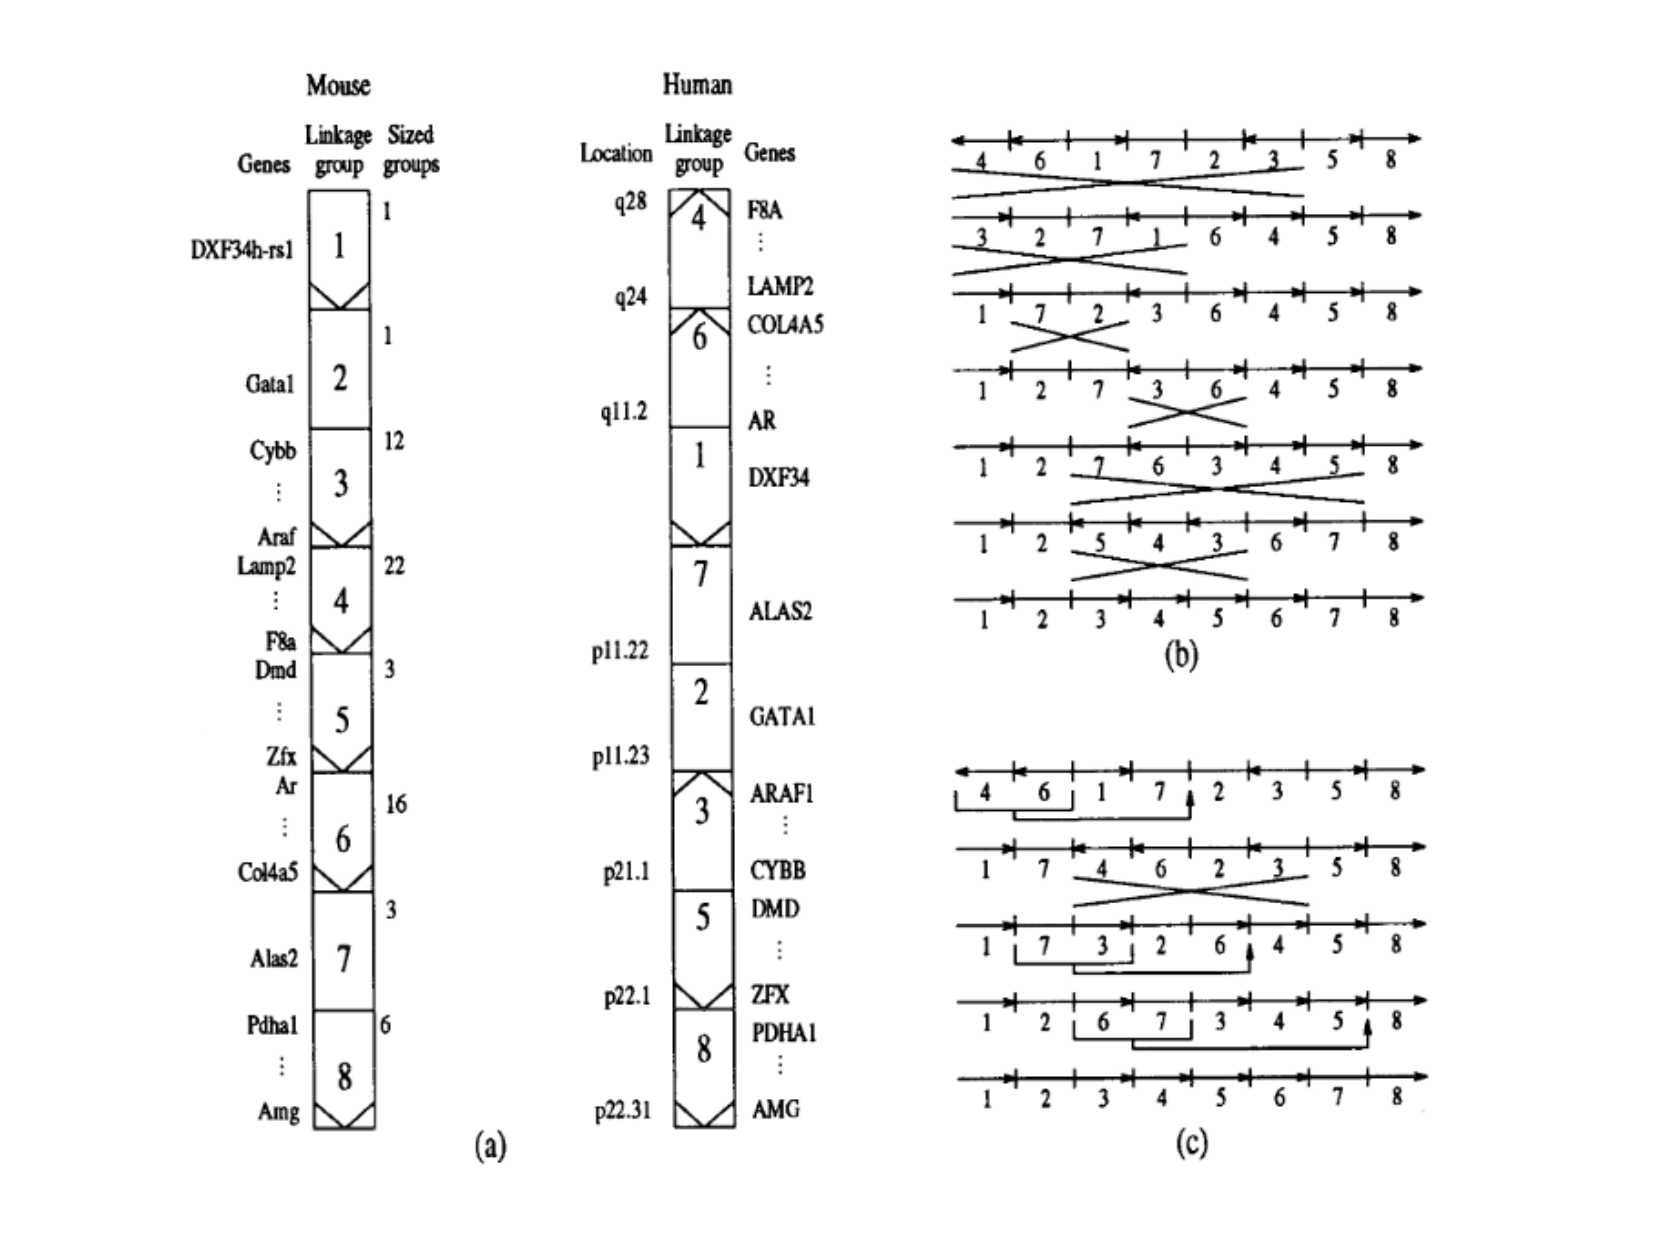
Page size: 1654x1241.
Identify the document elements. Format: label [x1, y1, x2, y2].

picture [185, 62, 1447, 1170]
